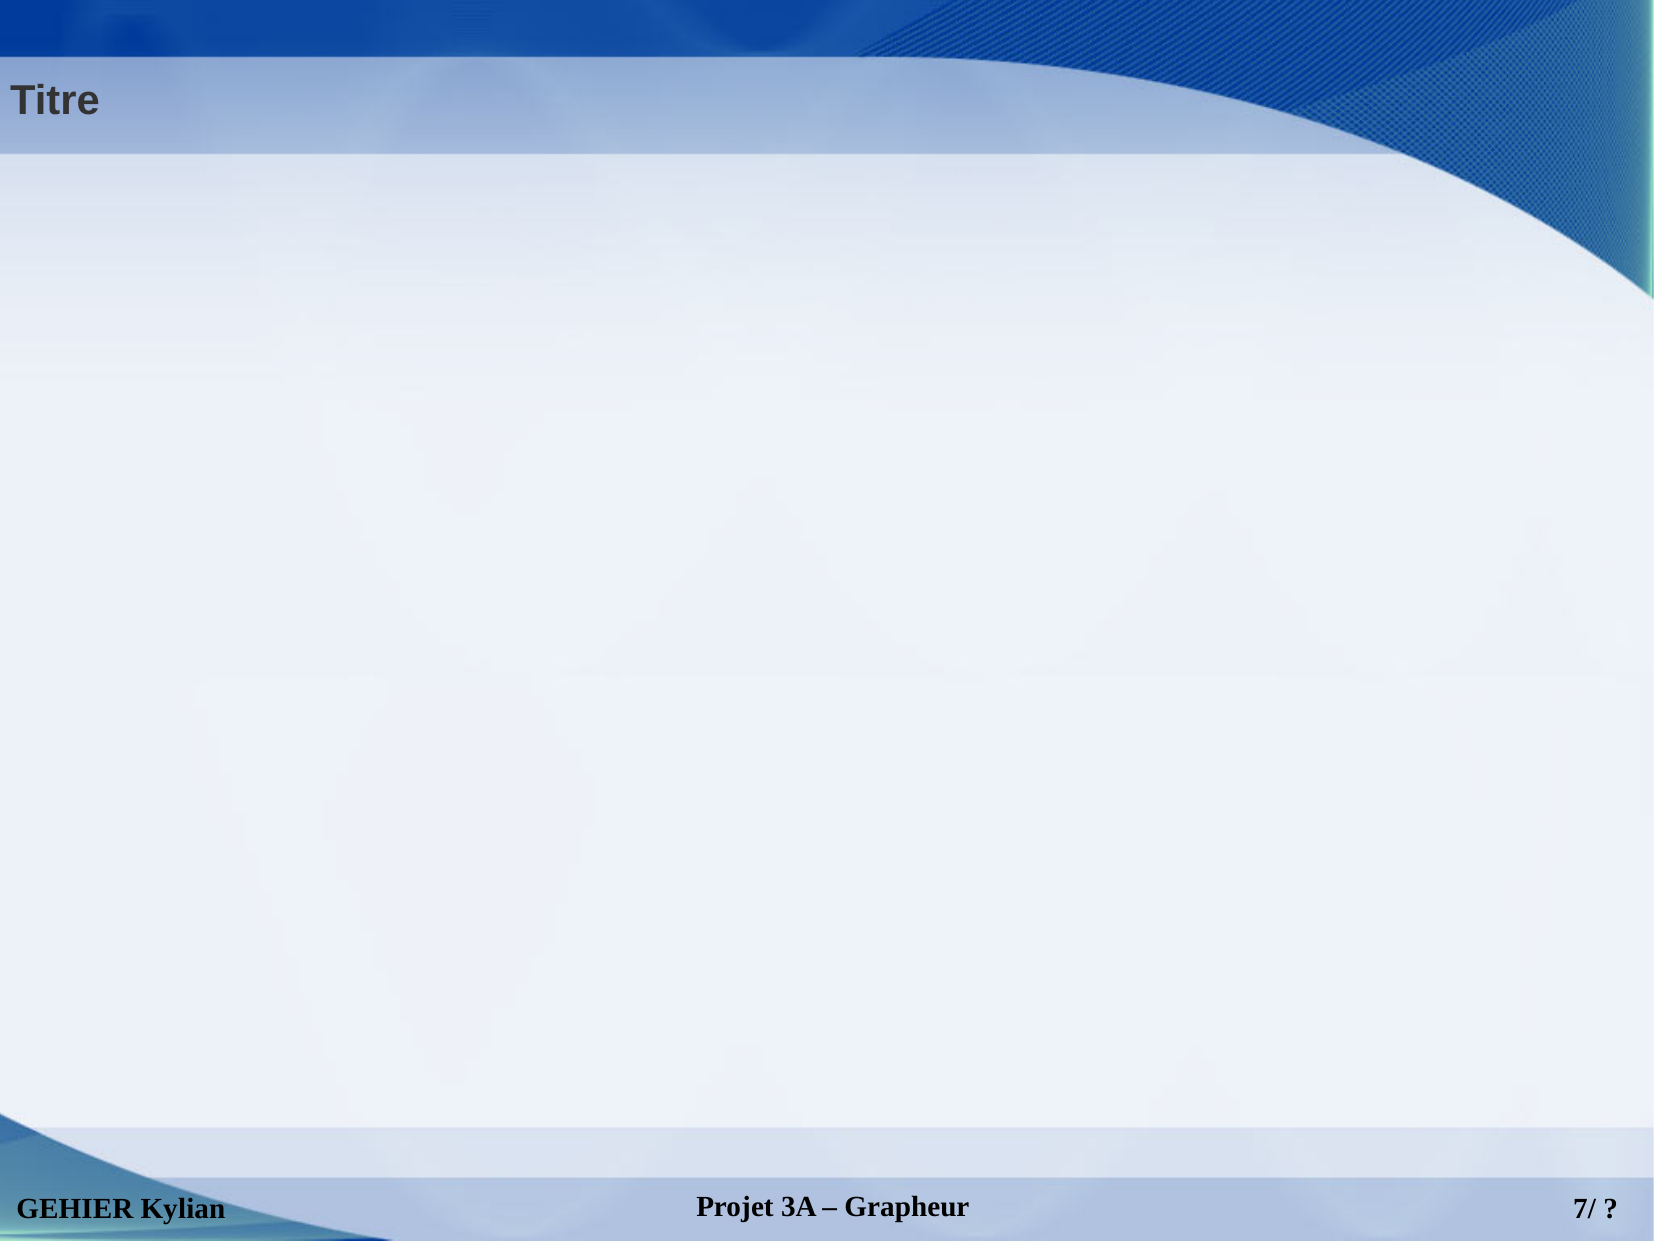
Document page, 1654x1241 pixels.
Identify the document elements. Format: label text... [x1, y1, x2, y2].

text_box Titre [0, 69, 1047, 161]
picture [0, 0, 1654, 1241]
